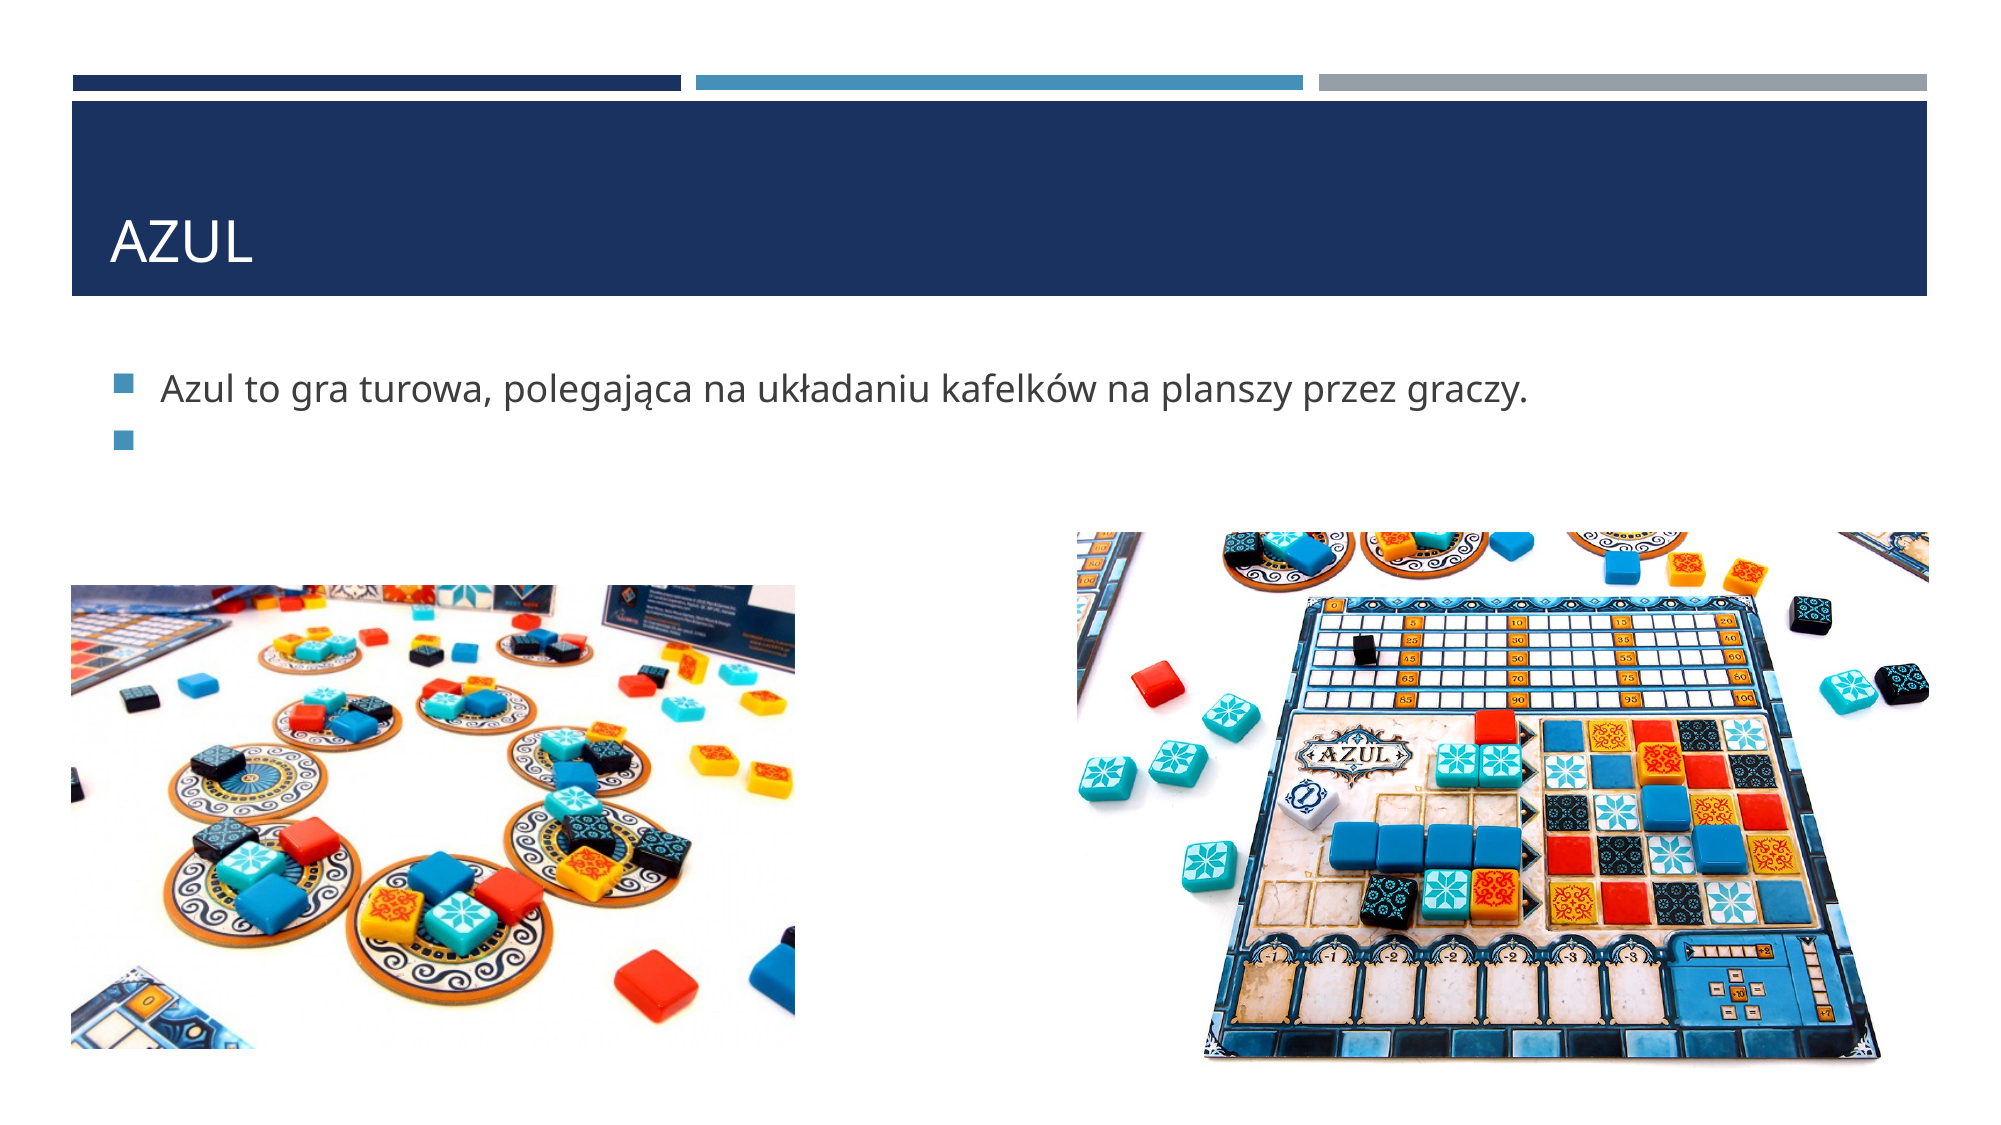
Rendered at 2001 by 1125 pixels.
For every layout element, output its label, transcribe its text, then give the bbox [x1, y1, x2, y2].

picture [1077, 533, 1929, 1102]
list Azul to gra turowa, polegająca na układaniu kafelków na planszy przez graczy. [95, 357, 1905, 962]
title AZUL [95, 115, 1905, 282]
picture [789, 957, 795, 966]
picture [71, 585, 795, 1049]
